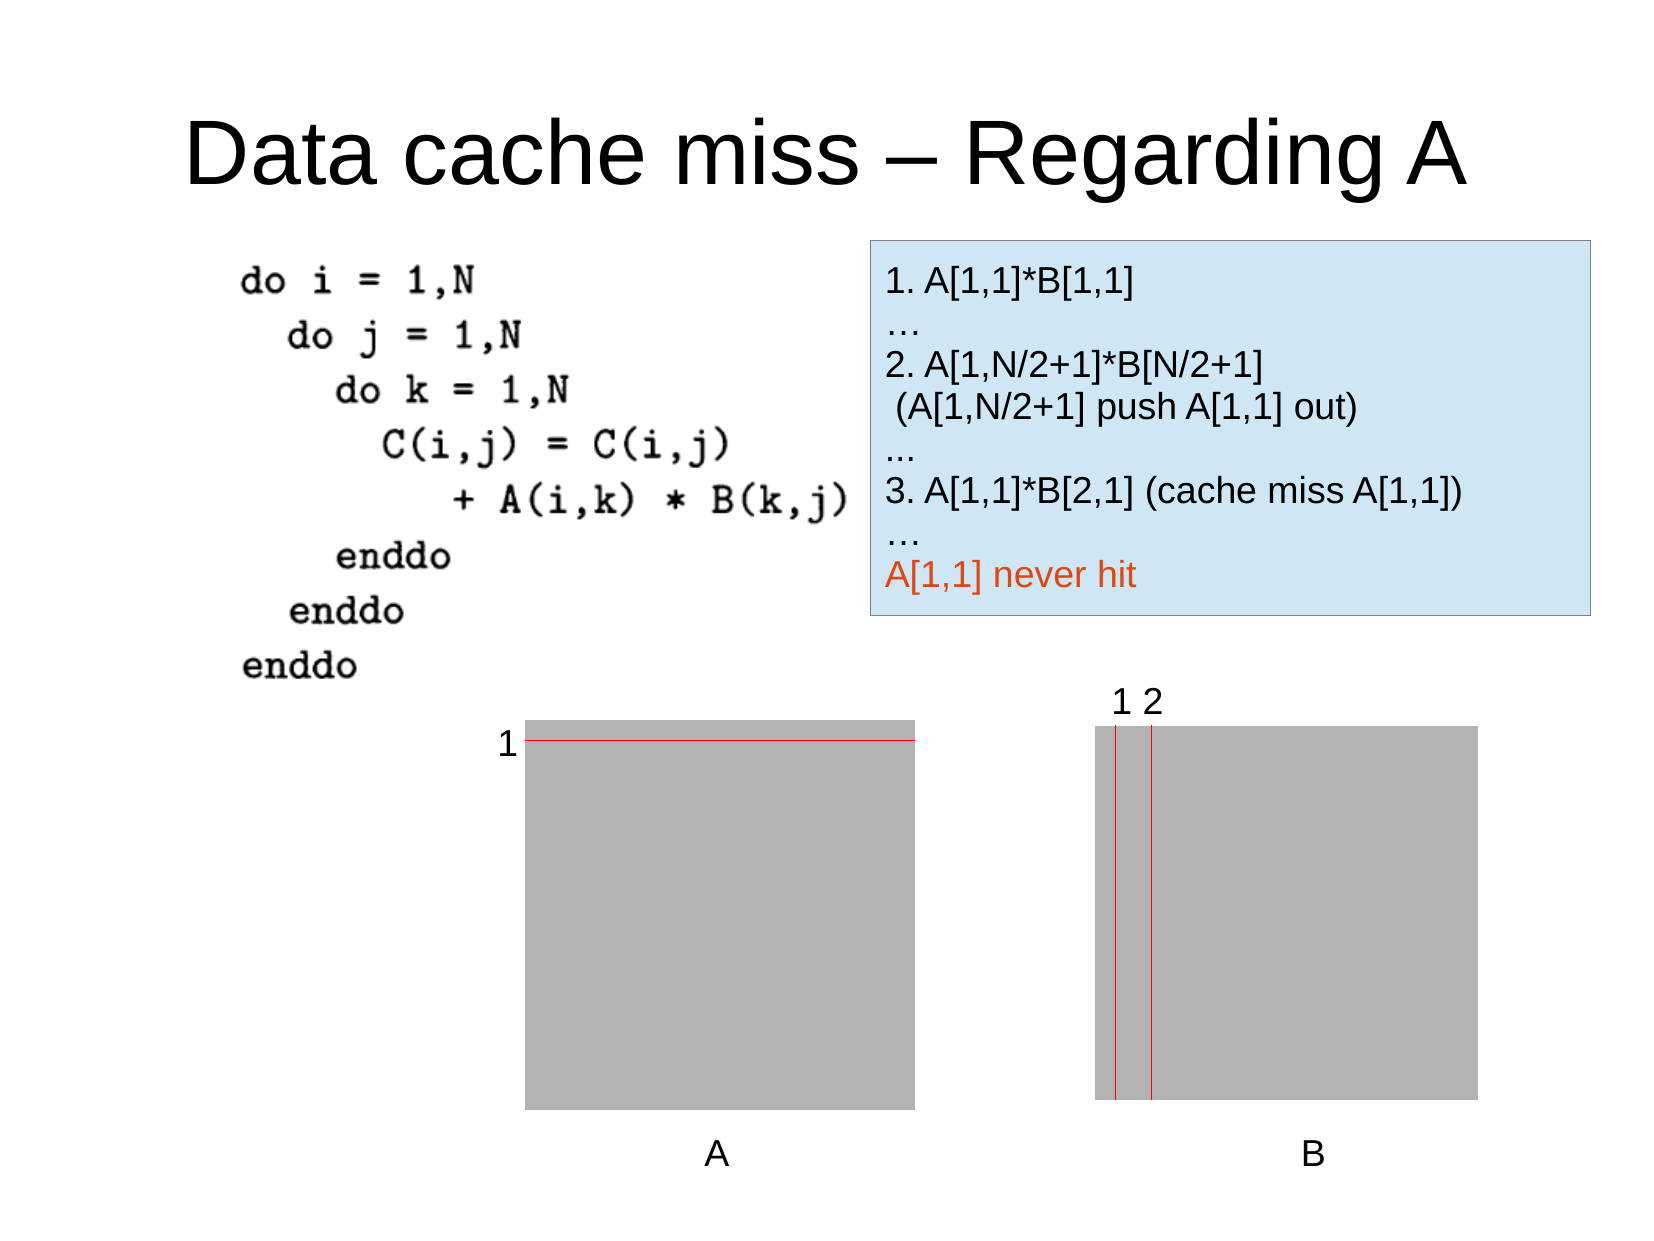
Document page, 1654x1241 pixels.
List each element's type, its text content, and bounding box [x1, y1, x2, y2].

table_header [1116, 734, 1151, 1100]
title Data cache miss – Regarding A [82, 49, 1571, 257]
table_header [1152, 726, 1478, 1100]
text_box 1 [482, 715, 513, 776]
text_box 1. A[1,1]*B[1,1] … 2. A[1,N/2+1]*B[N/2+1] (A[1,N/2+1] push A[1,1] out) ... 3. A[1,1]*B[2,1] (cache miss A[1,1]) … A[1,1] never hit [870, 240, 1591, 616]
picture [230, 257, 856, 691]
text_box A [689, 1125, 765, 1182]
table_header [525, 720, 915, 740]
table_header [525, 741, 915, 1110]
text_box B [1285, 1125, 1361, 1182]
text_box 1 2 [1096, 673, 1226, 734]
table_header [1095, 726, 1115, 1100]
